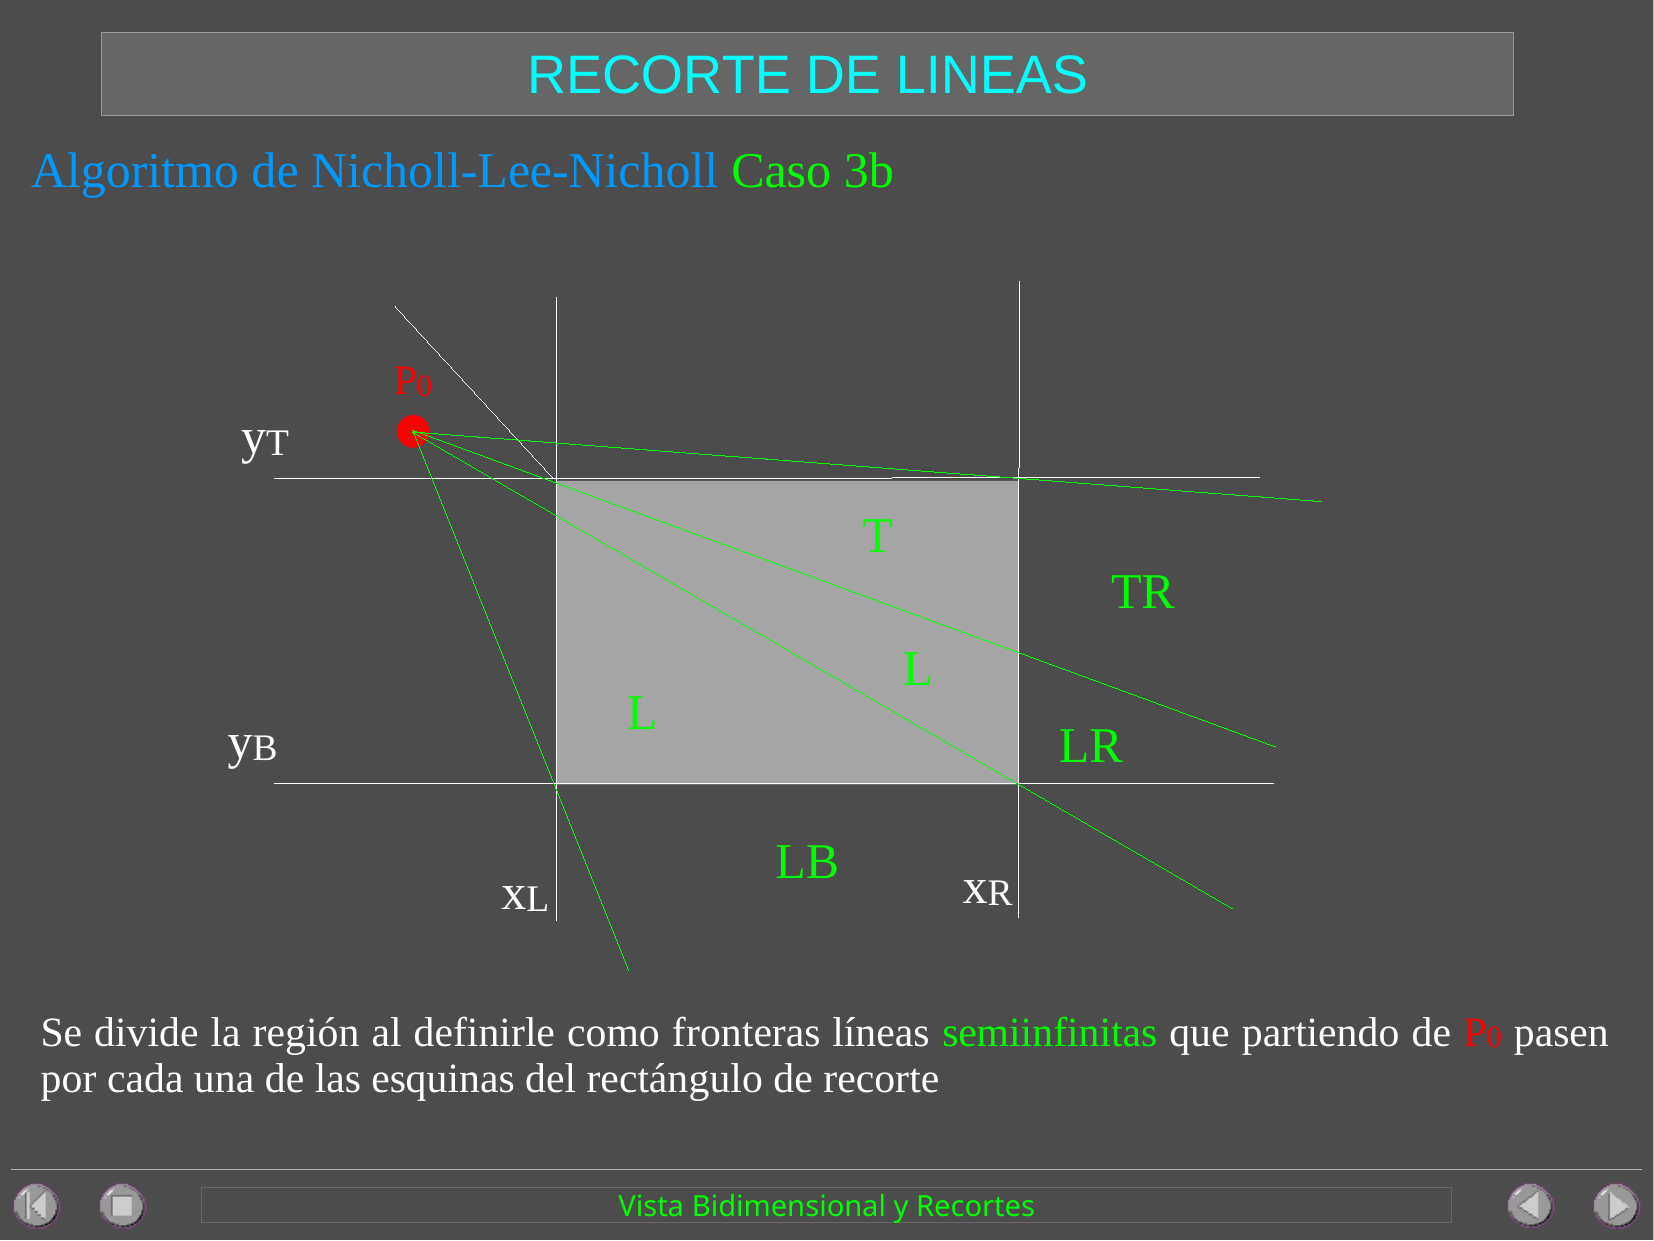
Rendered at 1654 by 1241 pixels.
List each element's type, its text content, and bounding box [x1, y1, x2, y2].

text_box xL [501, 864, 556, 934]
text_box T [862, 507, 938, 568]
text_box yT [241, 409, 296, 479]
text_box yB [227, 714, 282, 784]
picture [11, 1181, 62, 1232]
text_box [557, 480, 1019, 785]
text_box xR [962, 858, 1017, 928]
text_box TR [1111, 563, 1187, 624]
text_box [396, 414, 430, 448]
text_box Algoritmo de Nicholl-Lee-Nicholl Caso 3b [30, 143, 1633, 204]
text_box L [902, 640, 979, 702]
text_box Se divide la región al definirle como fronteras líneas semiinfinitas que partiendo de P0 pasen por cada una de las esquinas del rectángulo de recorte [40, 1009, 1609, 1138]
text_box P0 [393, 357, 438, 415]
picture [1591, 1181, 1642, 1232]
title RECORTE DE LINEAS [101, 32, 1514, 116]
picture [1505, 1181, 1556, 1231]
text_box LR [1059, 718, 1135, 779]
text_box LB [775, 833, 851, 894]
text_box L [626, 685, 703, 746]
picture [97, 1181, 148, 1232]
